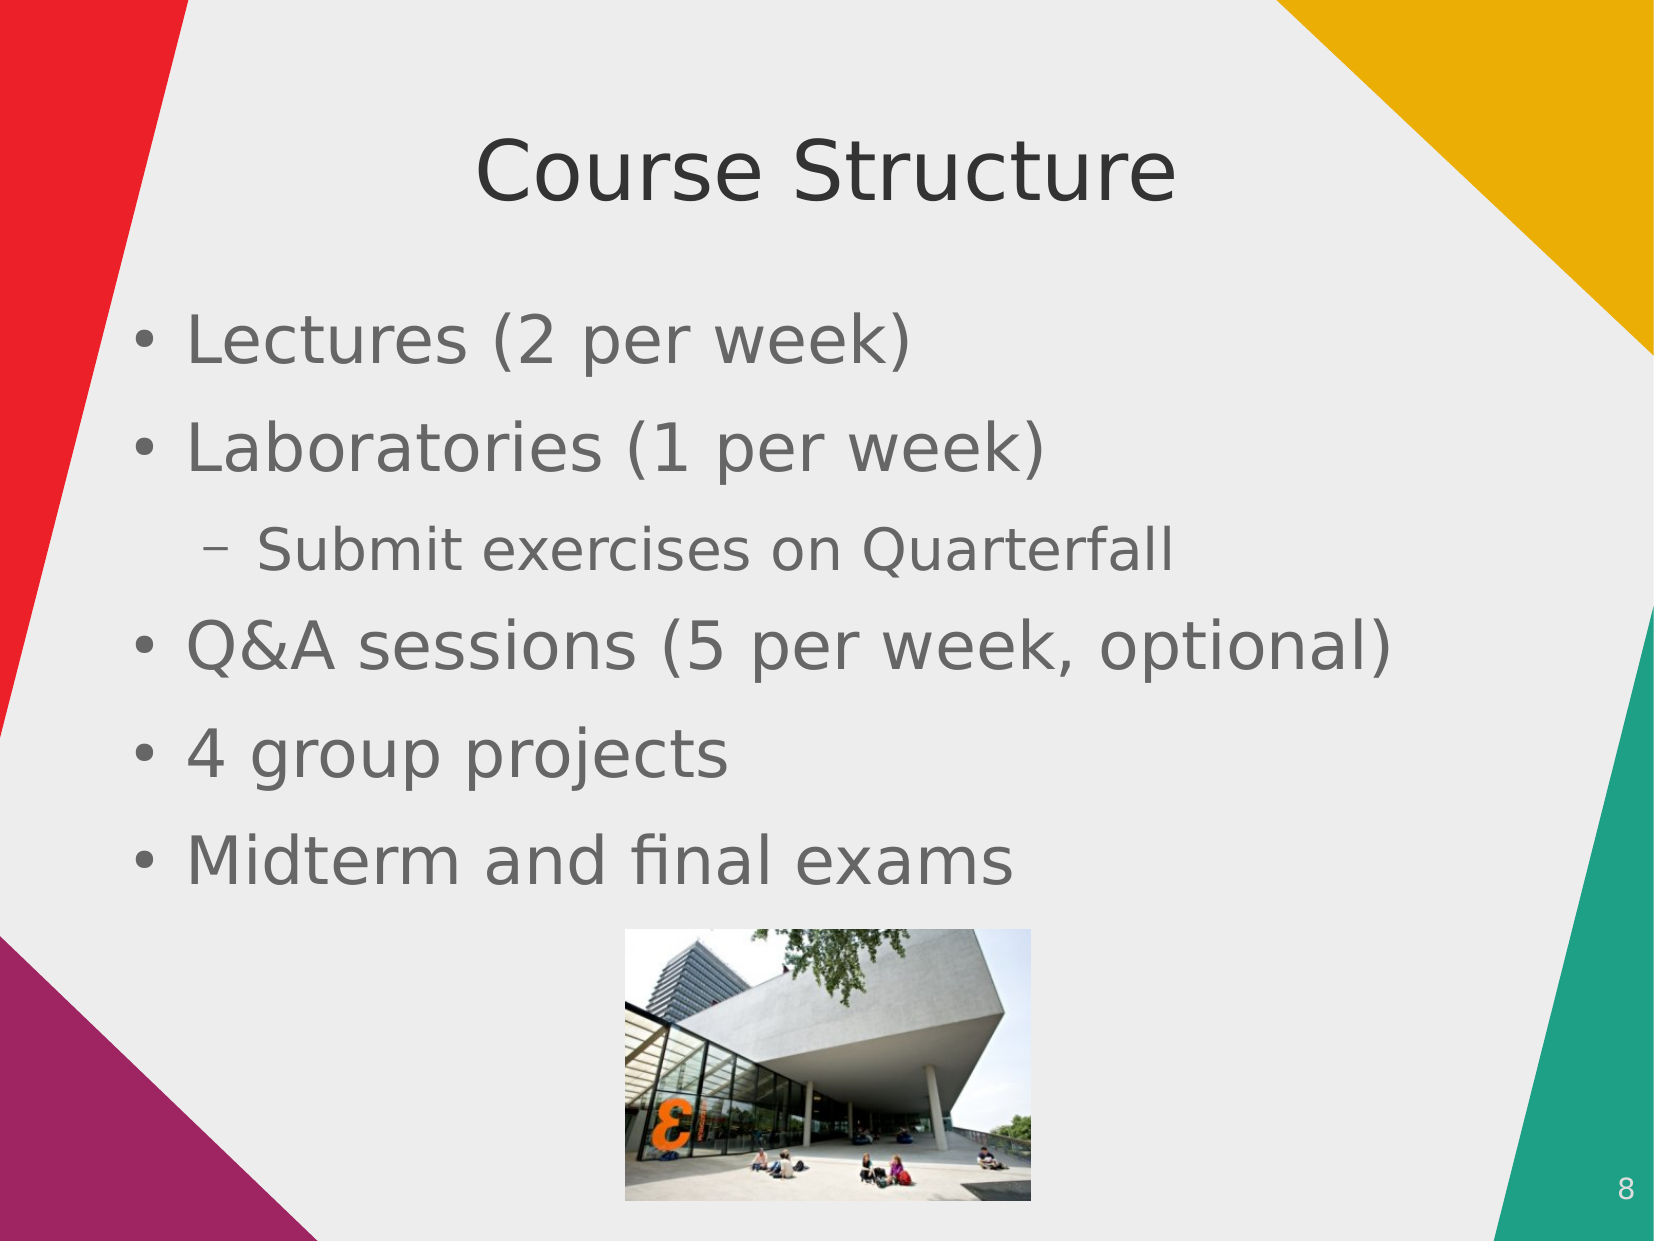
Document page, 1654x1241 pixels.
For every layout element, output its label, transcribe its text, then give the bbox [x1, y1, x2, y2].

title Course Structure [114, 73, 1539, 271]
list Lectures (2 per week) Laboratories (1 per week) Submit exercises on Quarterfall Q&A sessions (5 per week, optional) 4 group projects Midterm and final exams [114, 302, 1539, 1033]
picture [625, 929, 1031, 1201]
